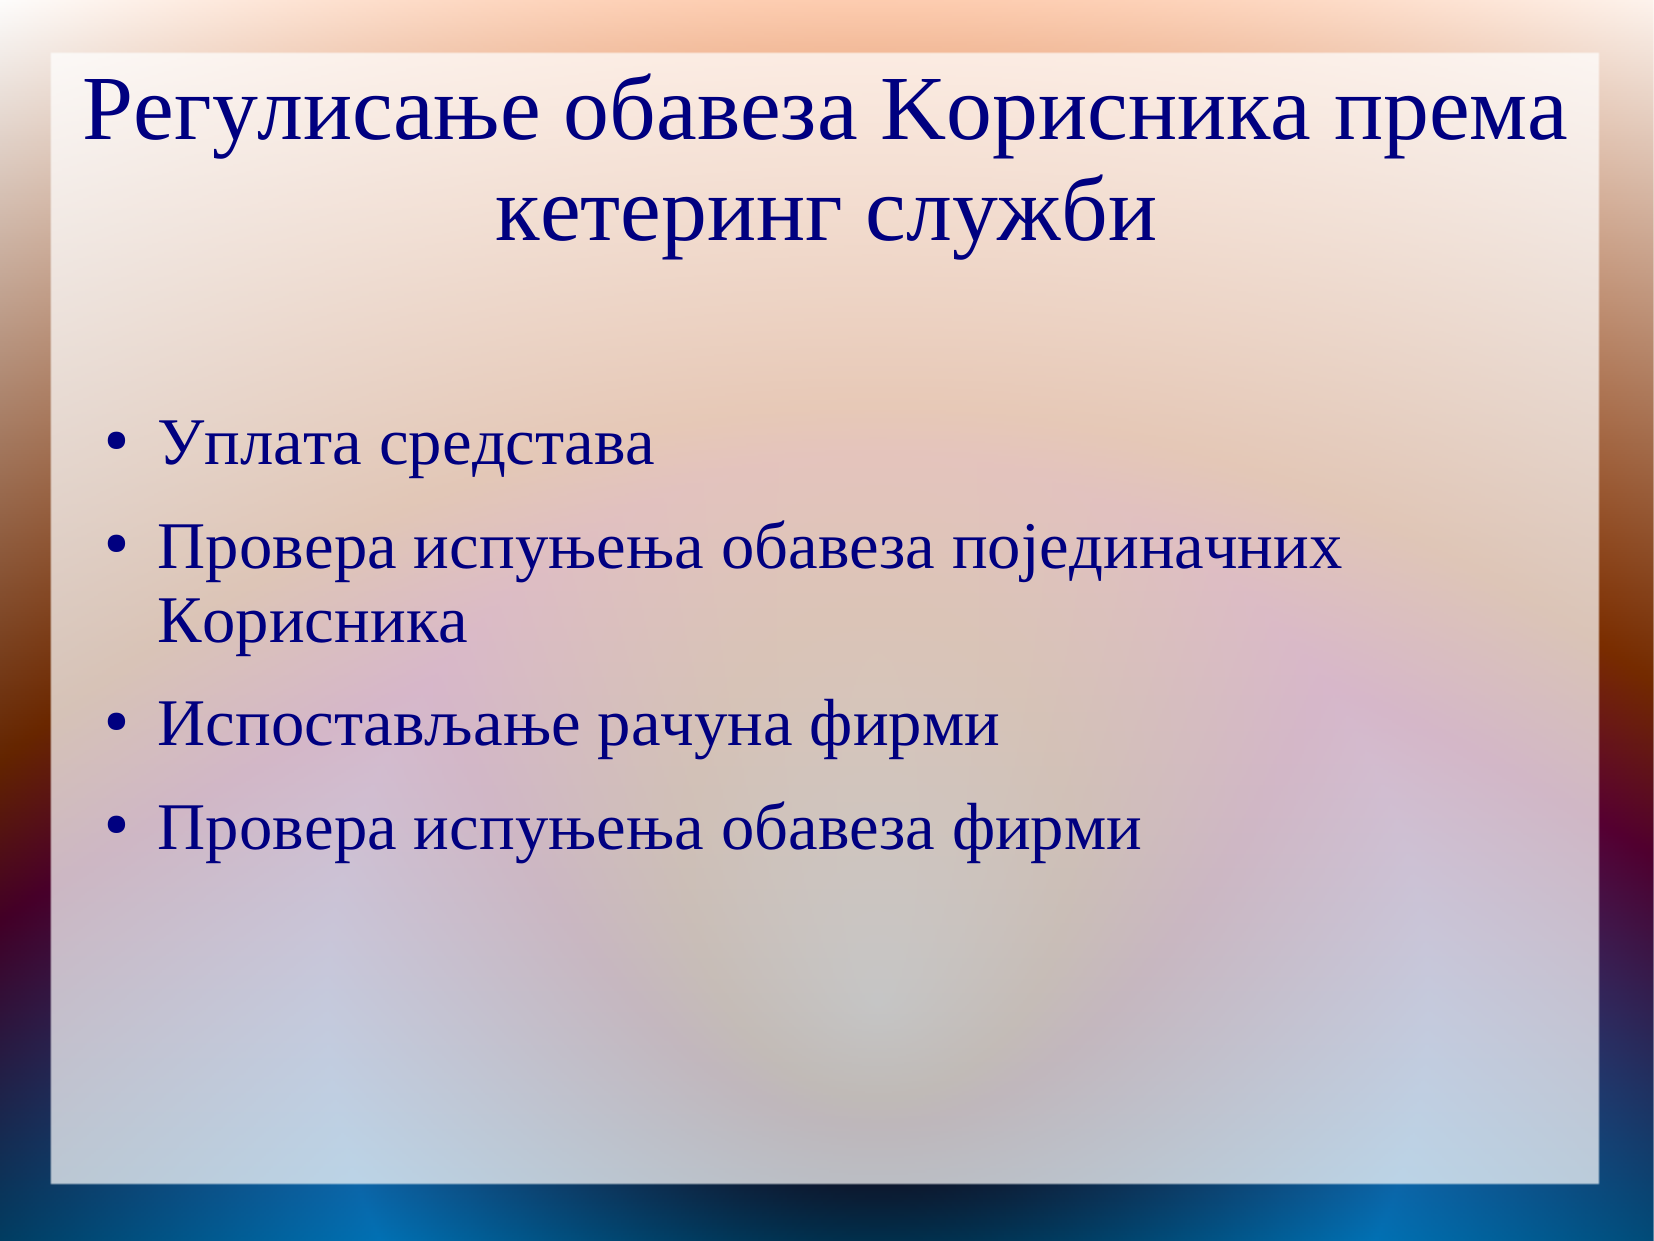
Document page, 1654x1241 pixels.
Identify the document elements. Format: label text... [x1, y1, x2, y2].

picture [0, 0, 1654, 1241]
title Регулисање обавеза Kорисника према кетеринг служби [82, 0, 1571, 362]
list Уплата средстава Провера испуњења обавеза појединачних Корисника Испостављање рачуна фирми Провера испуњења обавеза фирми [86, 405, 1576, 1149]
